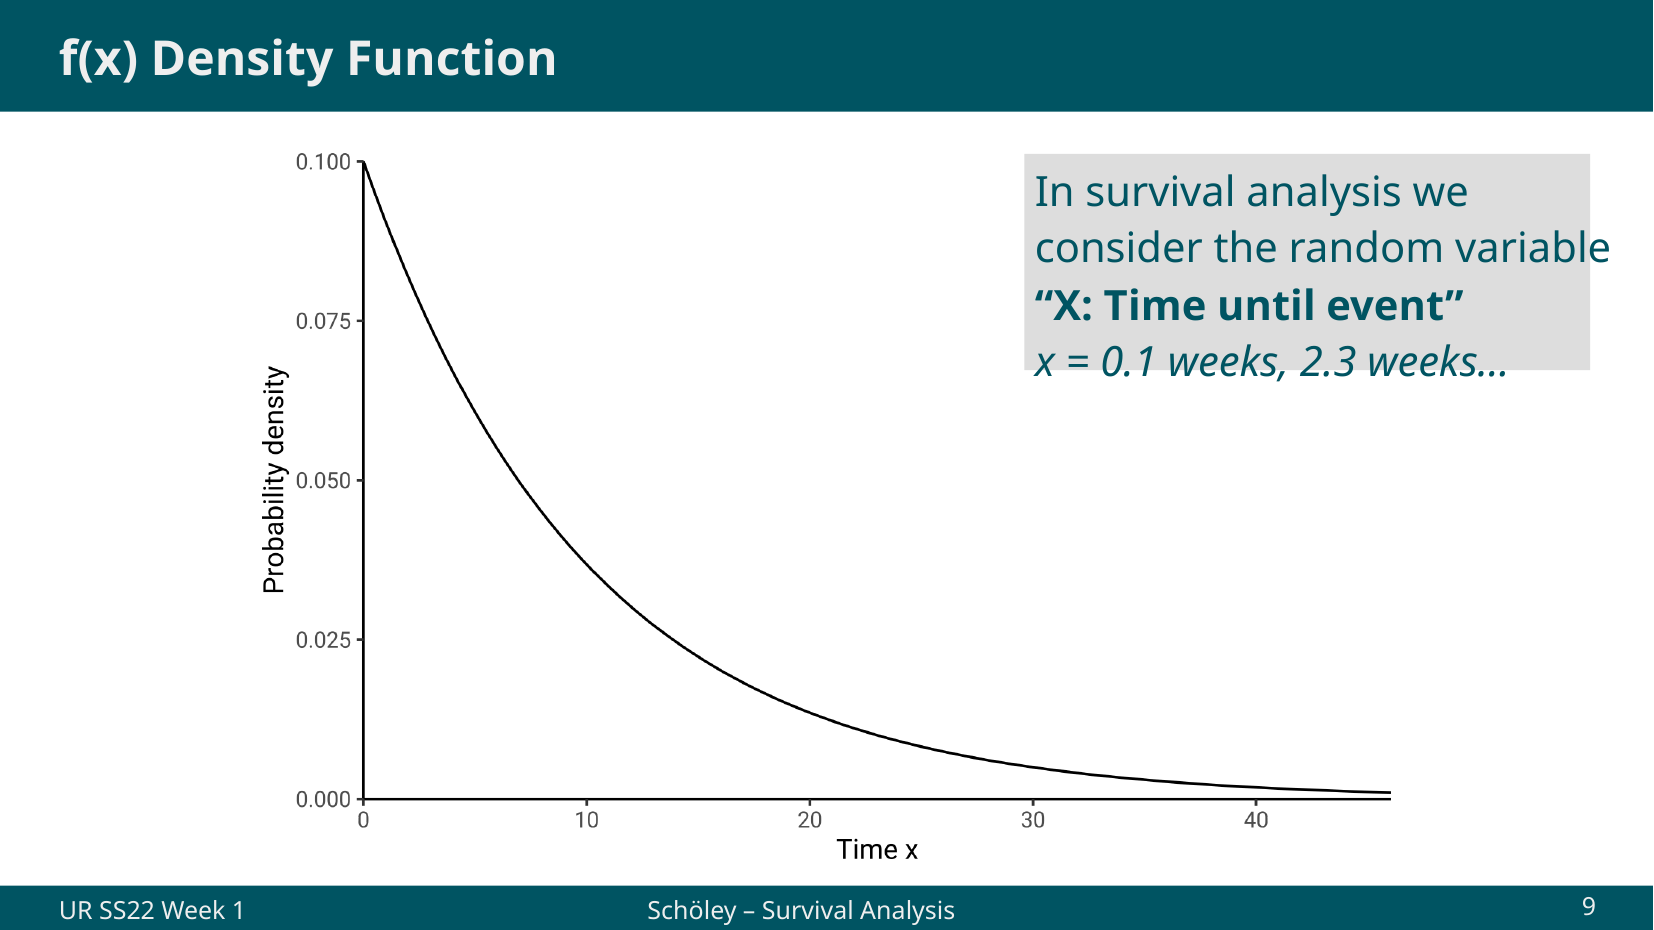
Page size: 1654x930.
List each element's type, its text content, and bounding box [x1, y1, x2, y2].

picture [262, 153, 1391, 859]
text_box In survival analysis we consider the random variable “X: Time until event” x = 0.1 weeks, 2.3 weeks… [1020, 153, 1633, 376]
title f(x) Density Function [58, 0, 1594, 117]
